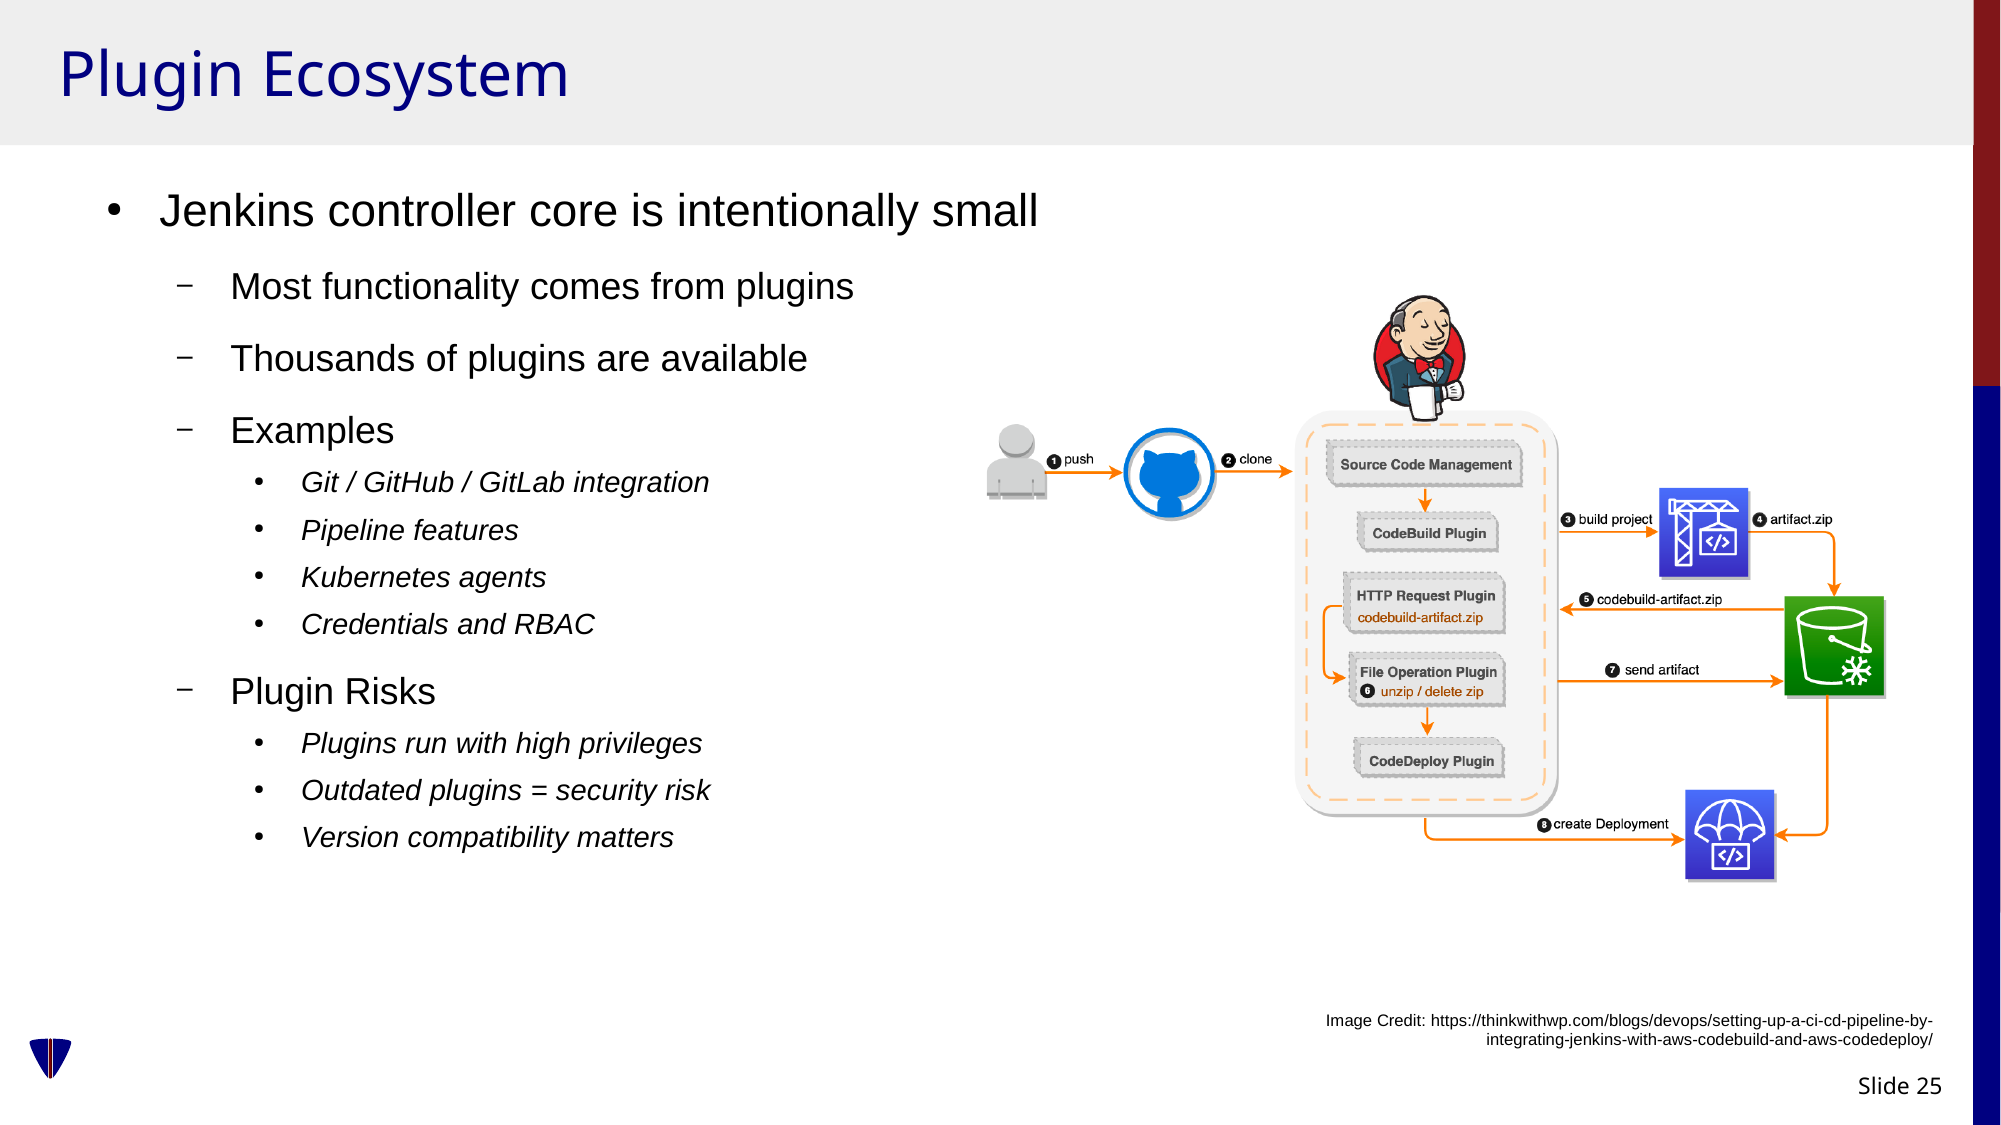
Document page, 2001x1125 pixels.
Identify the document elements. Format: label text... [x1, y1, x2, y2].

picture [961, 259, 1920, 916]
list Jenkins controller core is intentionally small Most functionality comes from plugins Thousands of plugins are available Examples Git / GitHub / GitLab integration Pipeline features Kubernetes agents Credentials and RBAC Plugin Risks Plugins run with high privileges Outdated plugins = security risk Version compatibility matters [88, 177, 1123, 1034]
text_box Image Credit: https://thinkwithwp.com/blogs/devops/setting-up-a-ci-cd-pipeline-by-integrating-jenkins-with-aws-codebuild-and-aws-codedeploy/ [1269, 1003, 1949, 1063]
title Plugin Ecosystem [0, 0, 1974, 146]
